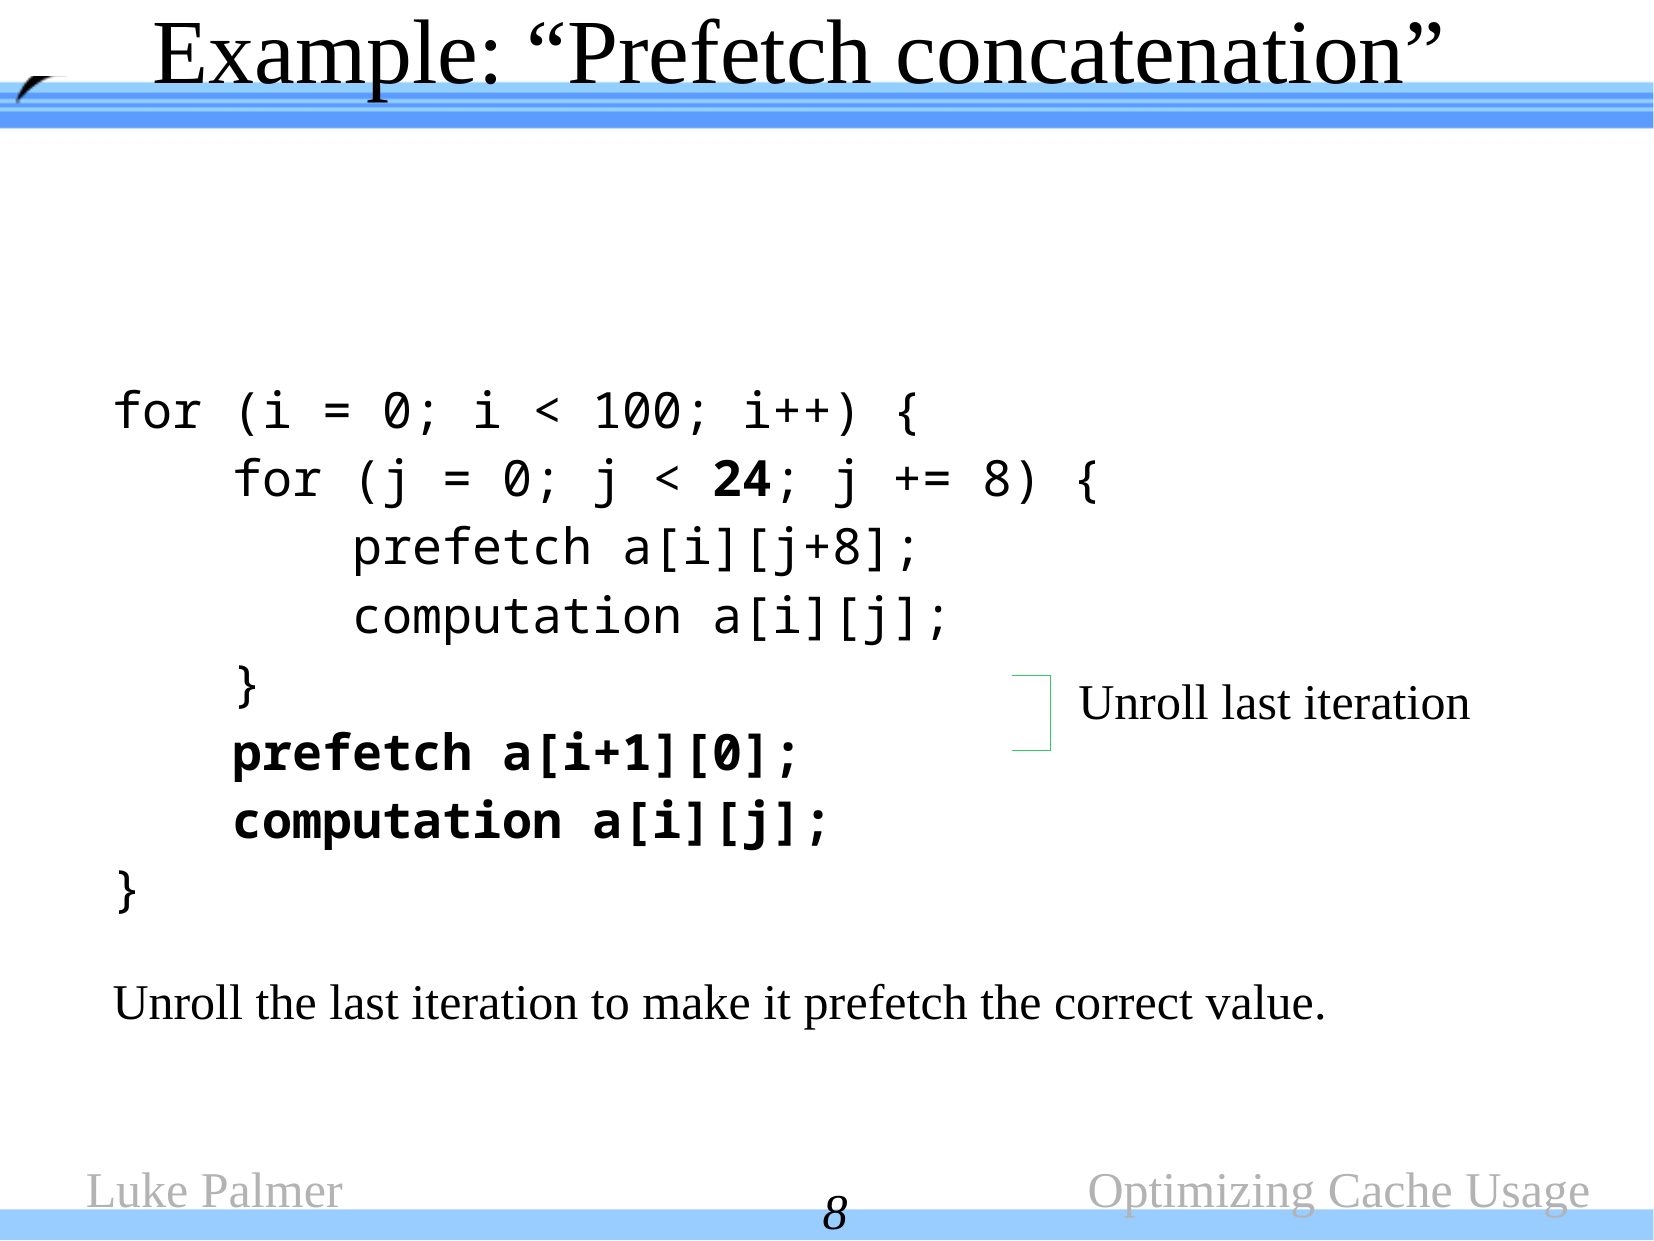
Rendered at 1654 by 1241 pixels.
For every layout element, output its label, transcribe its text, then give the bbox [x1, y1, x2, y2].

text_box Unroll the last iteration to make it prefetch the correct value. [112, 975, 1302, 1031]
text_box Unroll last iteration [1078, 675, 1463, 731]
text_box for (i = 0; i < 100; i++) { for (j = 0; j < 24; j += 8) { prefetch a[i][j+8]; computation a[i][j]; } prefetch a[i+1][0]; computation a[i][j]; } [112, 375, 1126, 831]
picture [0, 0, 1654, 133]
title Example: “Prefetch concatenation” [94, 0, 1507, 107]
